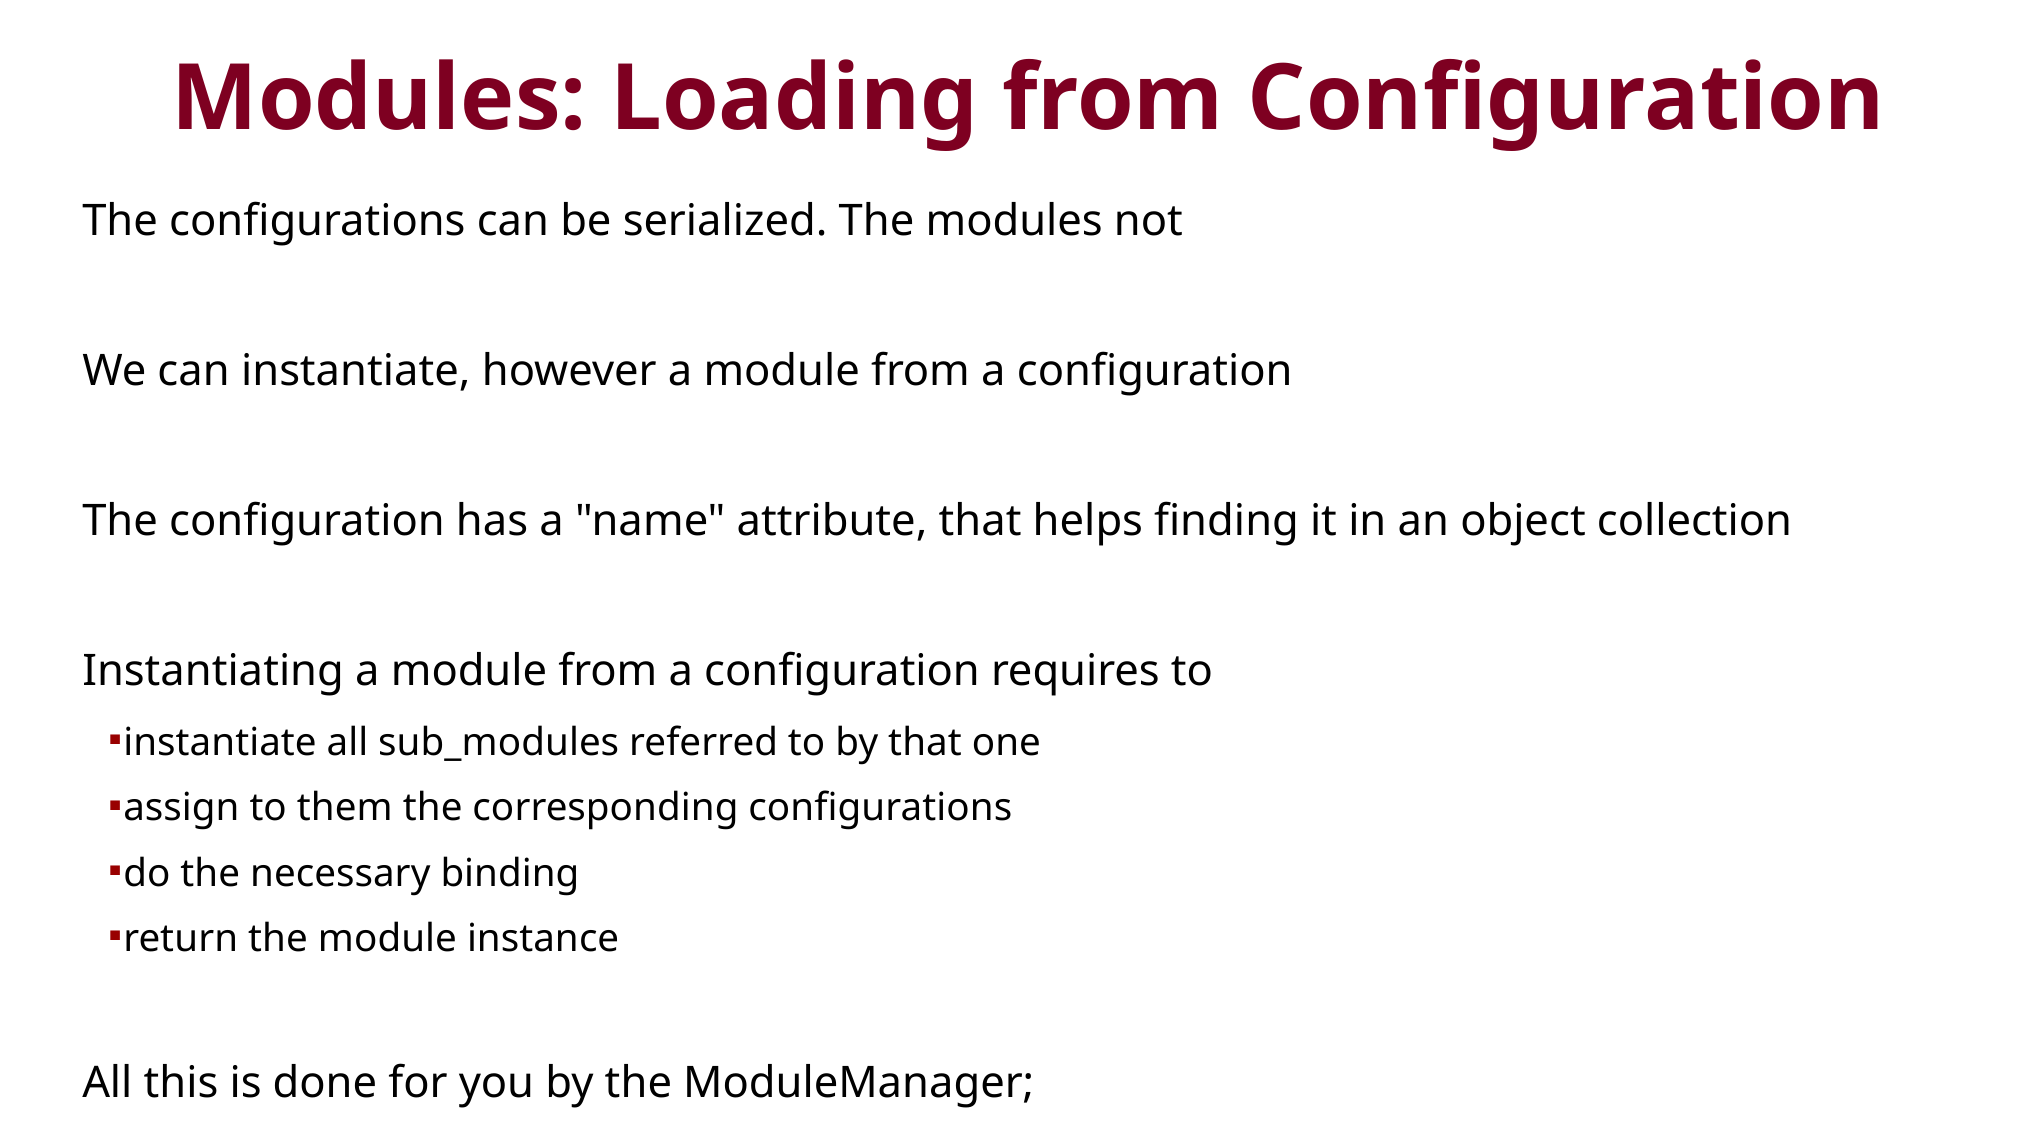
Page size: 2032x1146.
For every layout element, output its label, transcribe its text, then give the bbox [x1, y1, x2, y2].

list The configurations can be serialized. The modules not We can instantiate, however a module from a configuration The configuration has a "name" attribute, that helps finding it in an object collection Instantiating a module from a configuration requires to instantiate all sub_modules referred to by that one assign to them the corresponding configurations do the necessary binding return the module instance All this is done for you by the ModuleManager; [59, 188, 1985, 1111]
title Modules: Loading from Configuration [37, 10, 2020, 178]
